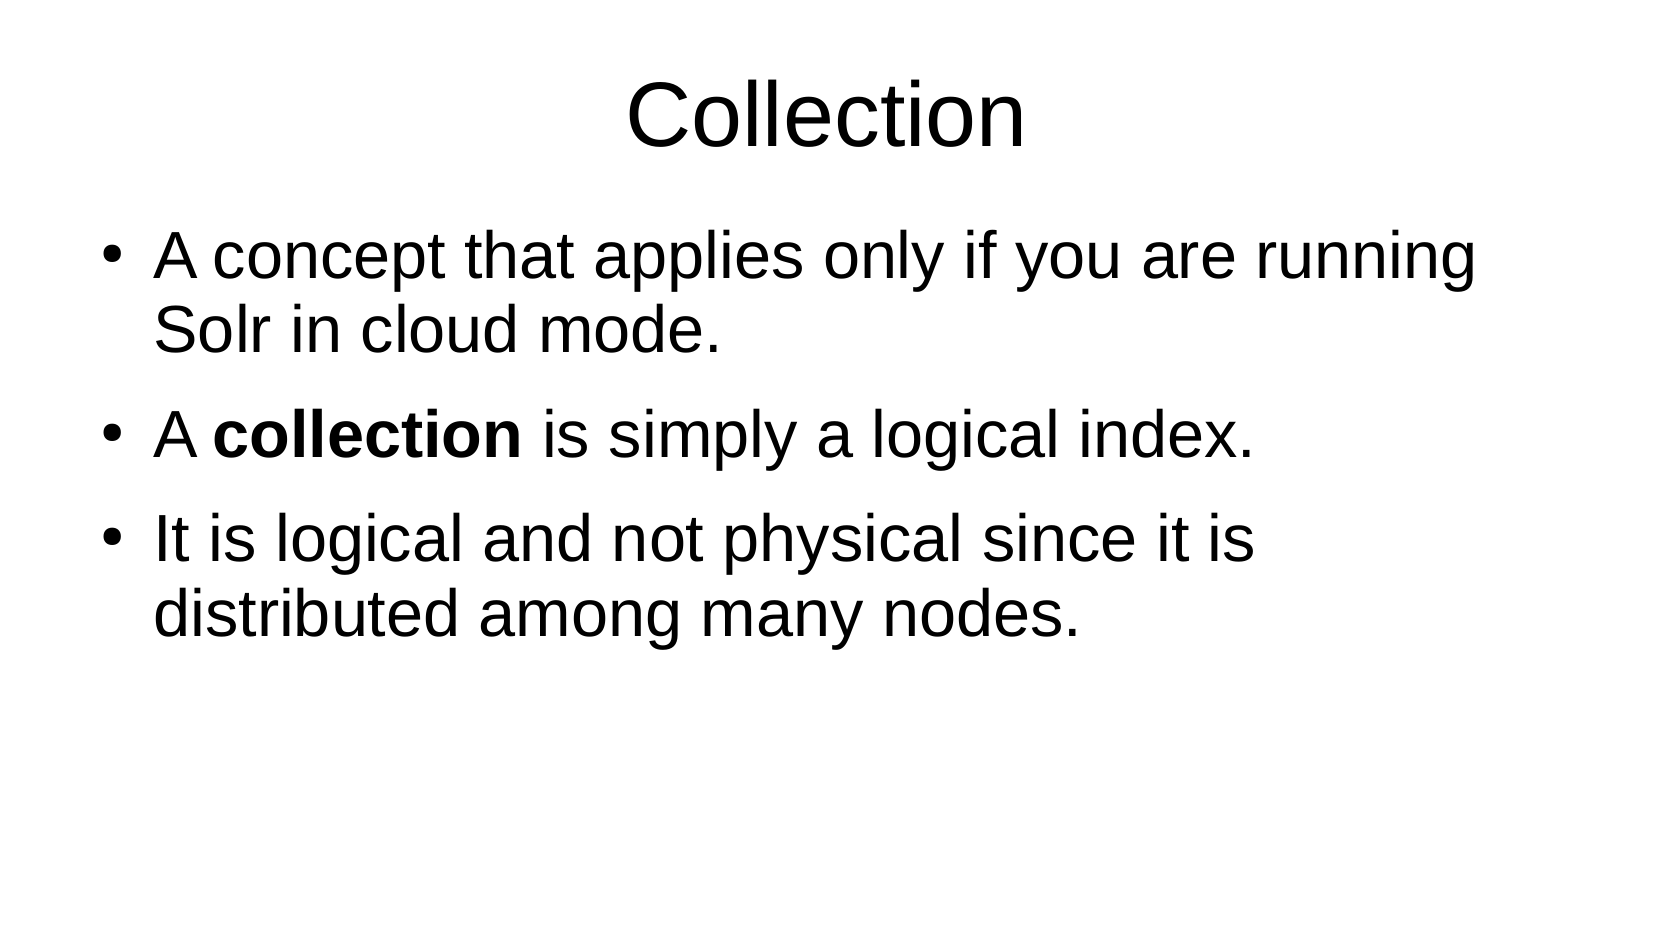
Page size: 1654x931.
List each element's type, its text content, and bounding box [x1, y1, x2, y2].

title Collection [82, 37, 1571, 193]
list A concept that applies only if you are running Solr in cloud mode. A collection is simply a logical index. It is logical and not physical since it is distributed among many nodes. [82, 217, 1571, 758]
